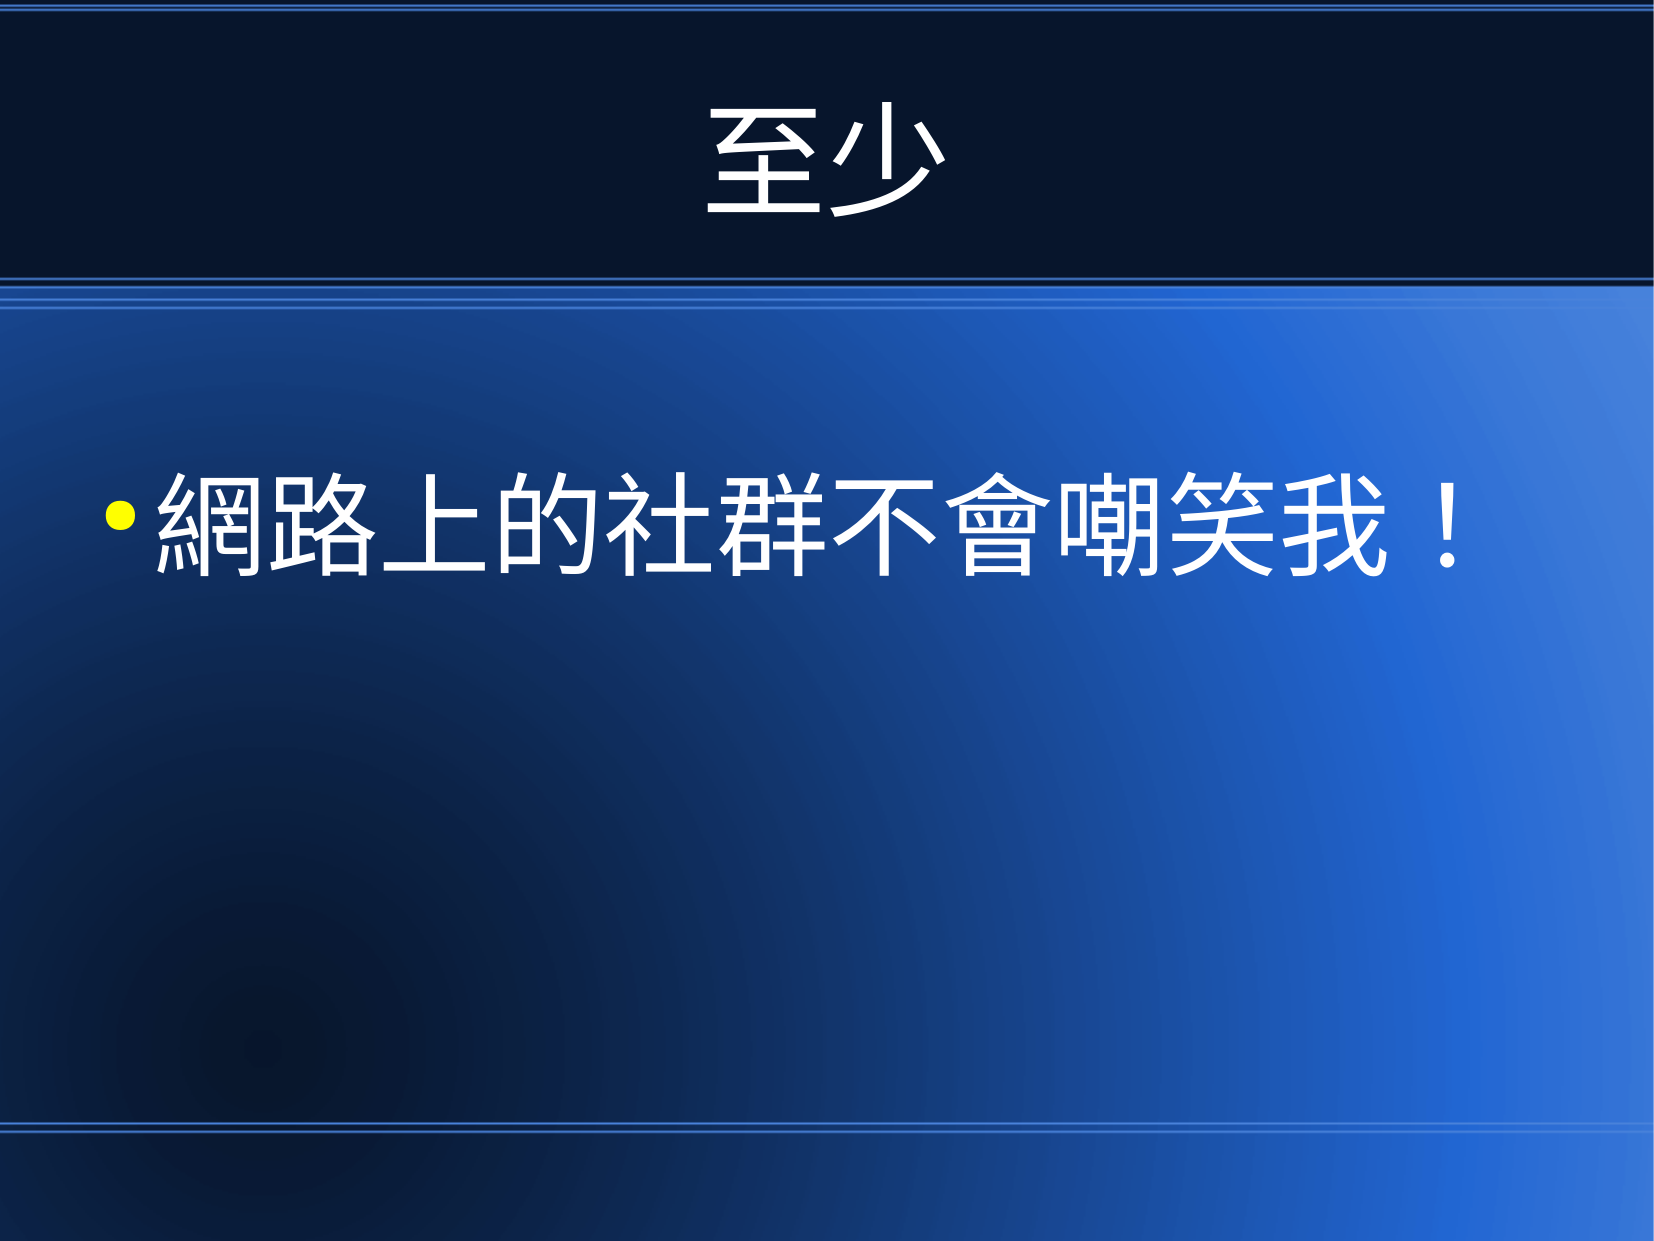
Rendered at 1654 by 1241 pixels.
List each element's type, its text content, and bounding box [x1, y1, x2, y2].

picture [0, 0, 1654, 1241]
title 至少 [82, 49, 1571, 257]
list 網路上的社群不會嘲笑我！ [82, 355, 1571, 1241]
